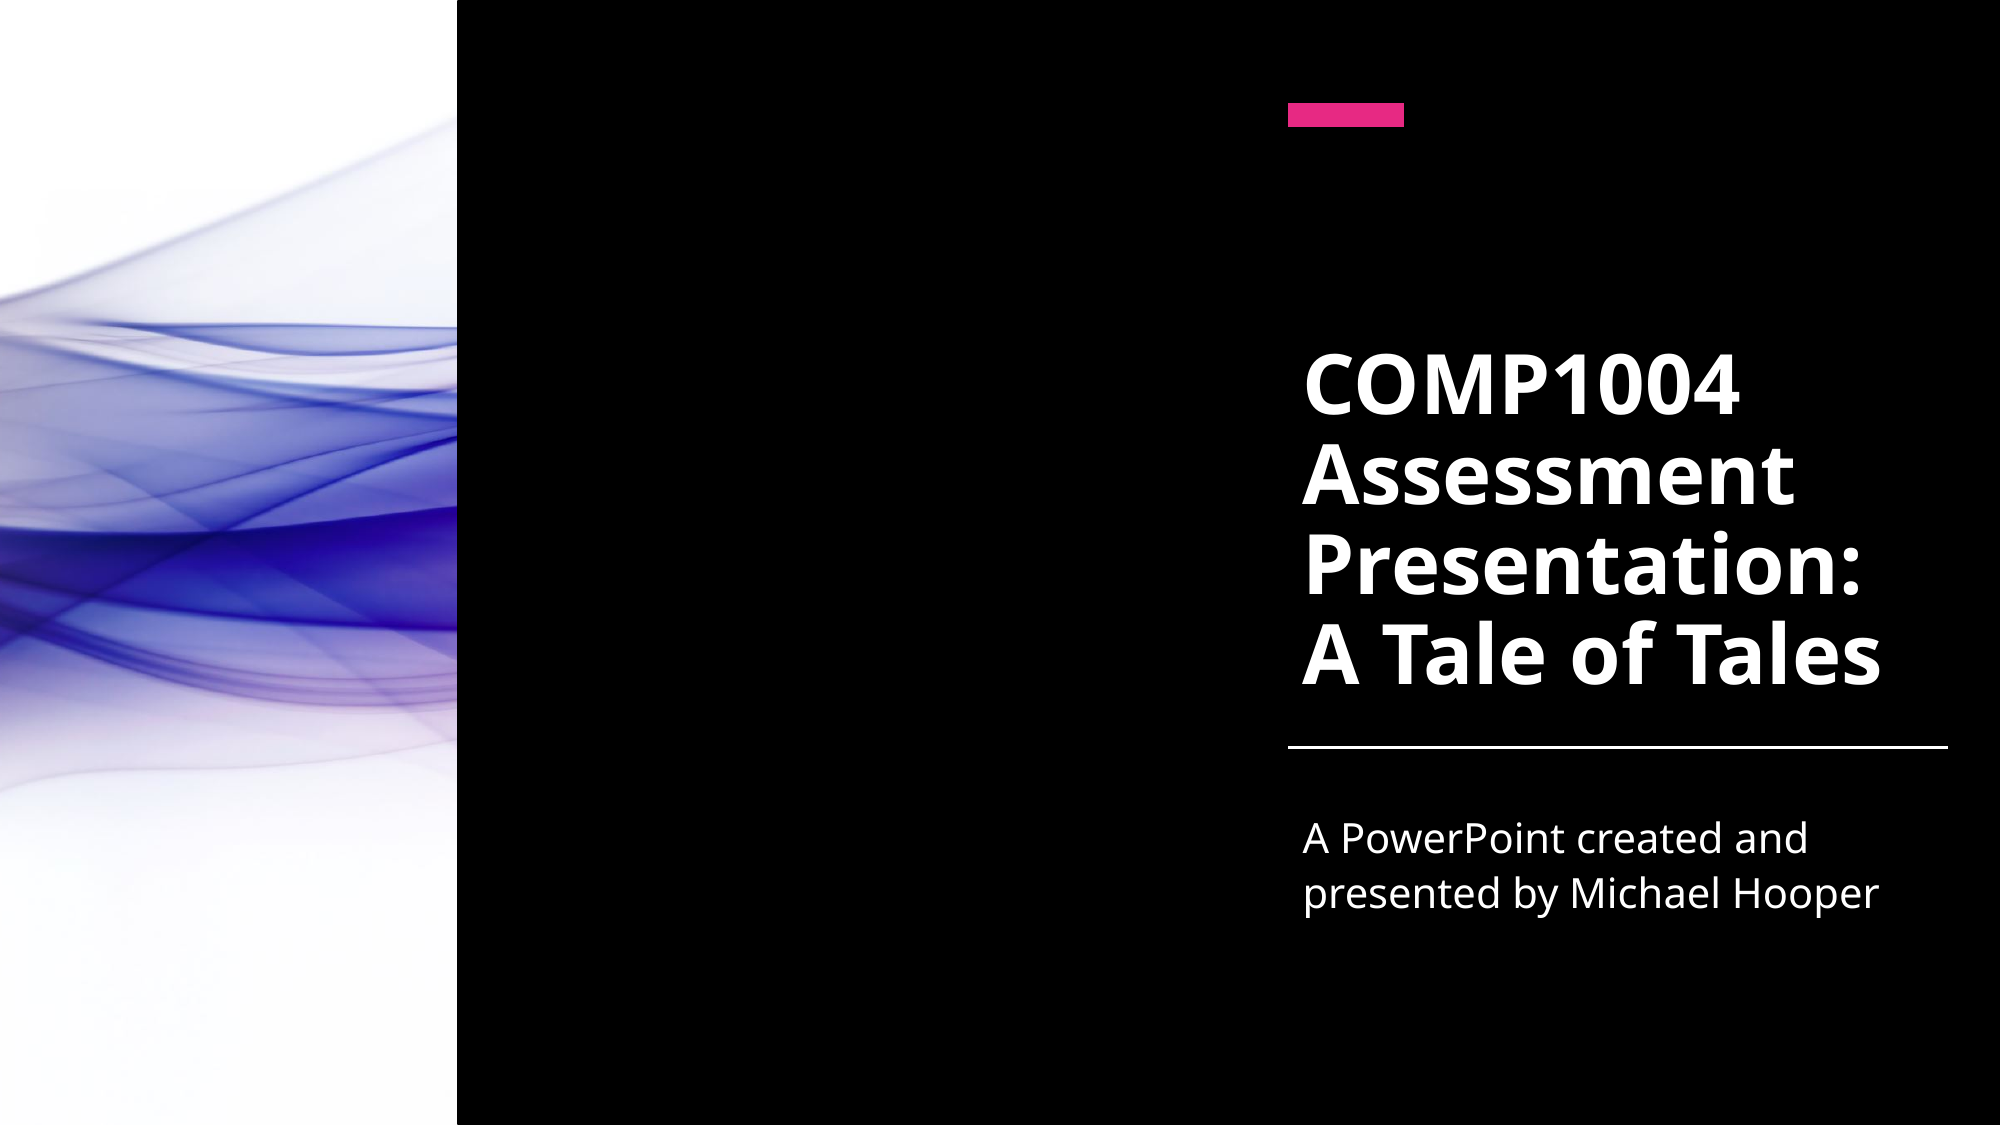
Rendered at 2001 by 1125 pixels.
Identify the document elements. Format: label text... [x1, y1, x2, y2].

title COMP1004 Assessment Presentation: A Tale of Tales [1287, 184, 1948, 710]
picture [0, 0, 457, 1125]
text_box [457, 0, 2000, 1125]
subtitle A PowerPoint created and presented by Michael Hooper [1287, 799, 1948, 998]
